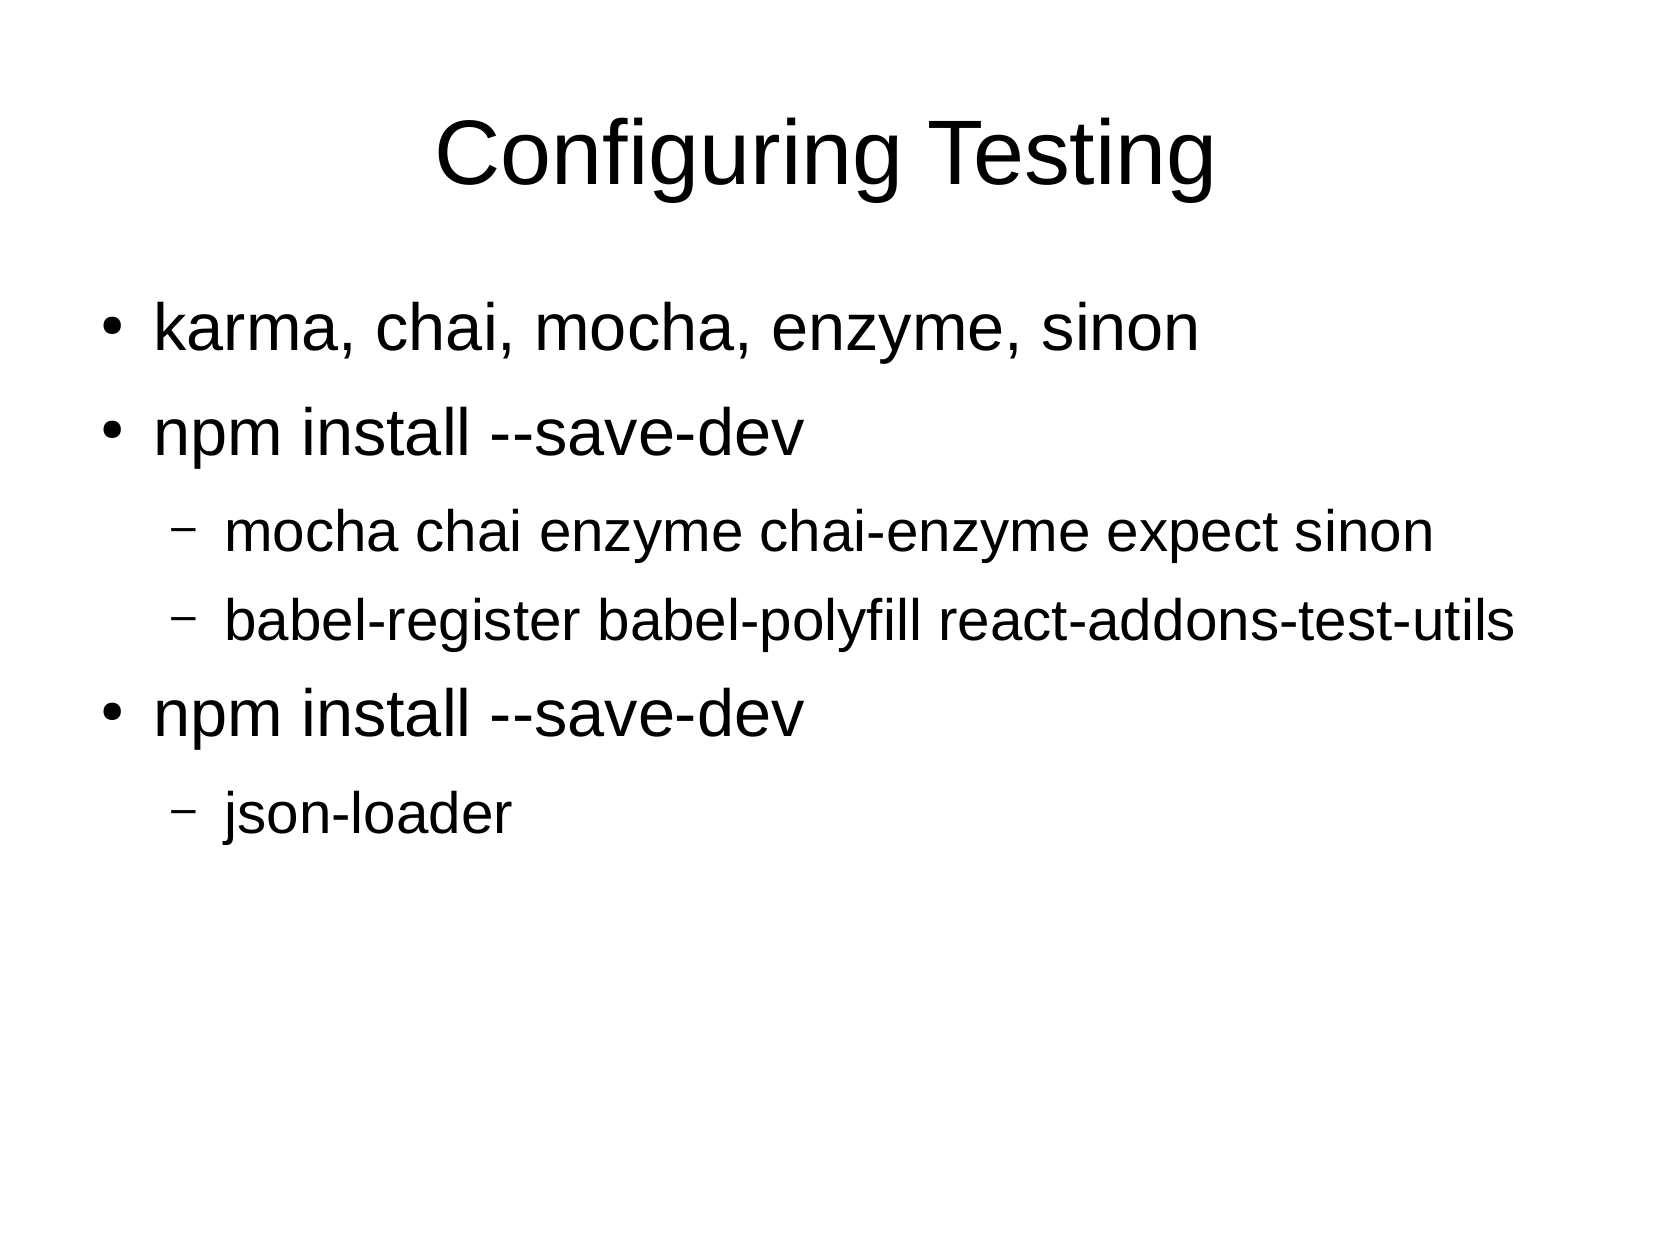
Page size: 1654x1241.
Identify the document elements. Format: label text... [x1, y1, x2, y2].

list karma, chai, mocha, enzyme, sinon npm install --save-dev mocha chai enzyme chai-enzyme expect sinon babel-register babel-polyfill react-addons-test-utils npm install --save-dev json-loader [82, 290, 1571, 1010]
title Configuring Testing [82, 49, 1571, 257]
